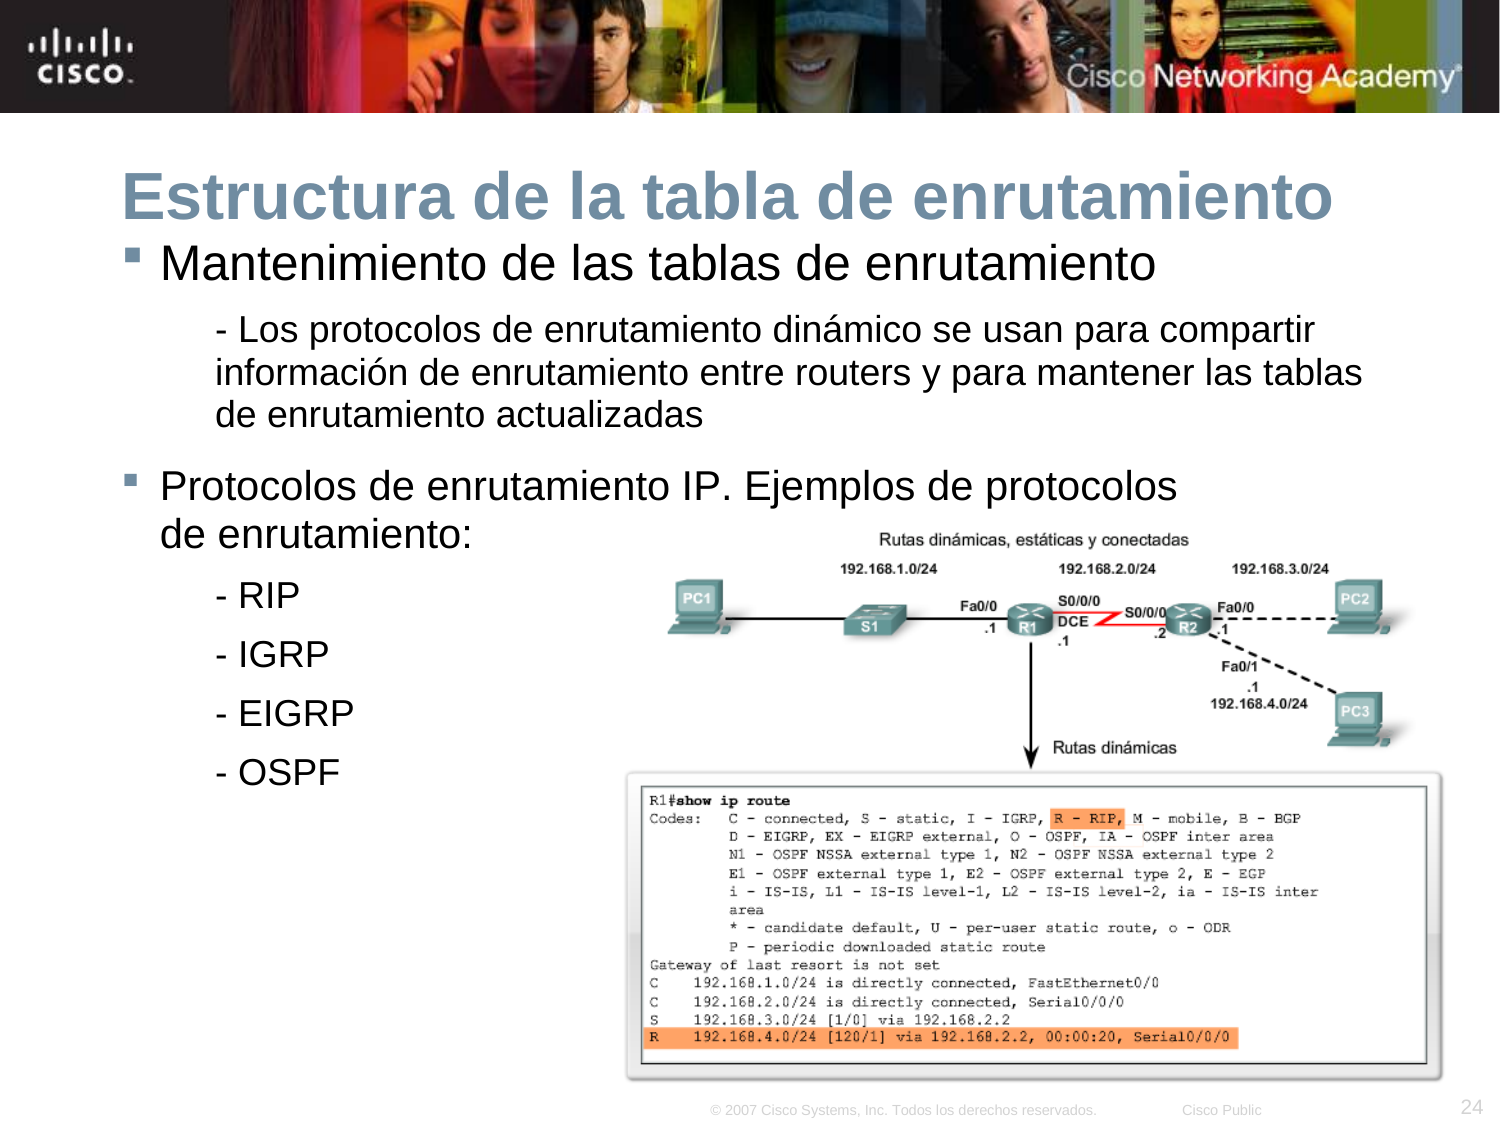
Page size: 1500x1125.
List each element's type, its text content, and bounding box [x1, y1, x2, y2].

title Estructura de la tabla de enrutamiento [107, 102, 1444, 241]
picture [623, 520, 1448, 1085]
list Mantenimiento de las tablas de enrutamiento - Los protocolos de enrutamiento dinámico se usan para compartir información de enrutamiento entre routers y para mantener las tablas de enrutamiento actualizadas Protocolos de enrutamiento IP. Ejemplos de protocolos de enrutamiento: - RIP - IGRP - EIGRP - OSPF [107, 228, 1411, 1062]
picture [0, 0, 1500, 113]
